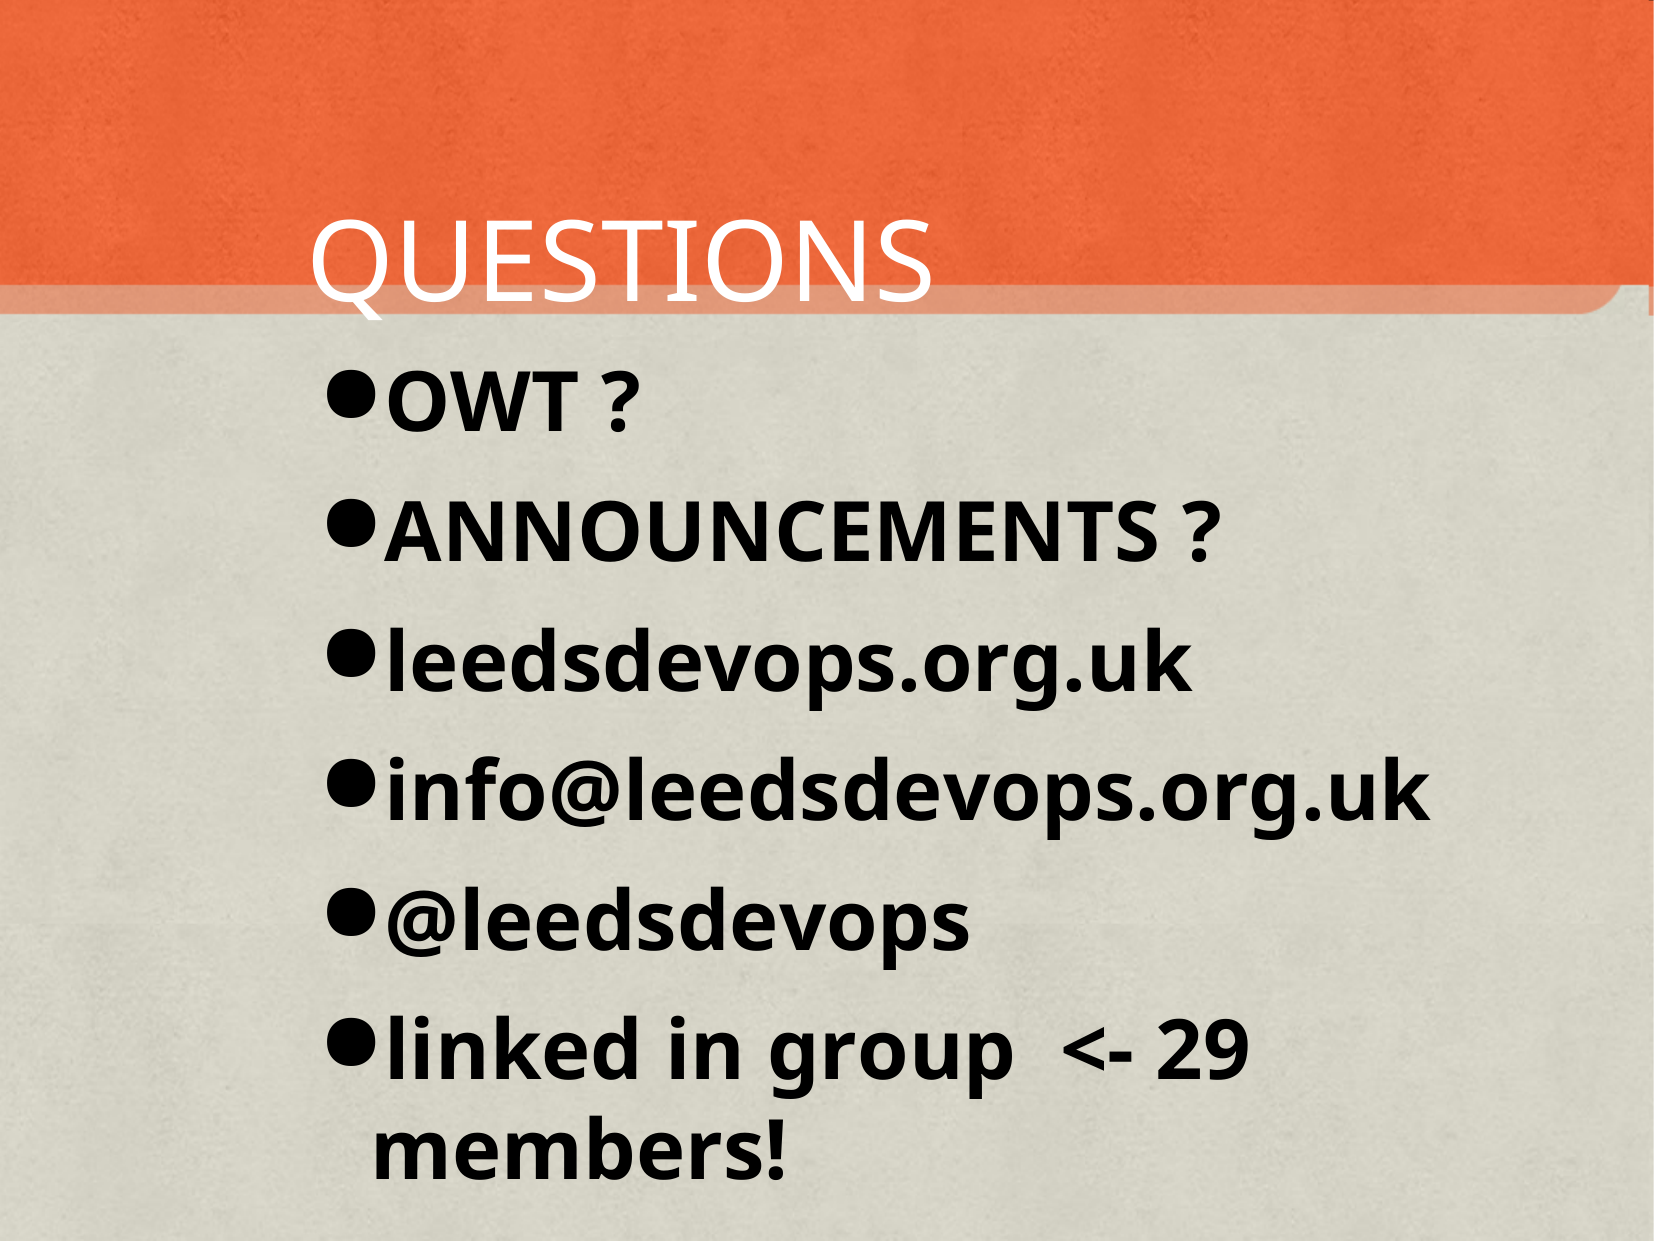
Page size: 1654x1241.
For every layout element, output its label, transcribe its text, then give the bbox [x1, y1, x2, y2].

text_box QUESTIONS [324, 228, 376, 293]
picture [0, 0, 1654, 1241]
text_box QUESTIONS [306, 189, 1654, 318]
text_box OWT ? ANNOUNCEMENTS ? leedsdevops.org.uk info@leedsdevops.org.uk @leedsdevops linked in group <- 29 members! [301, 348, 1588, 1068]
